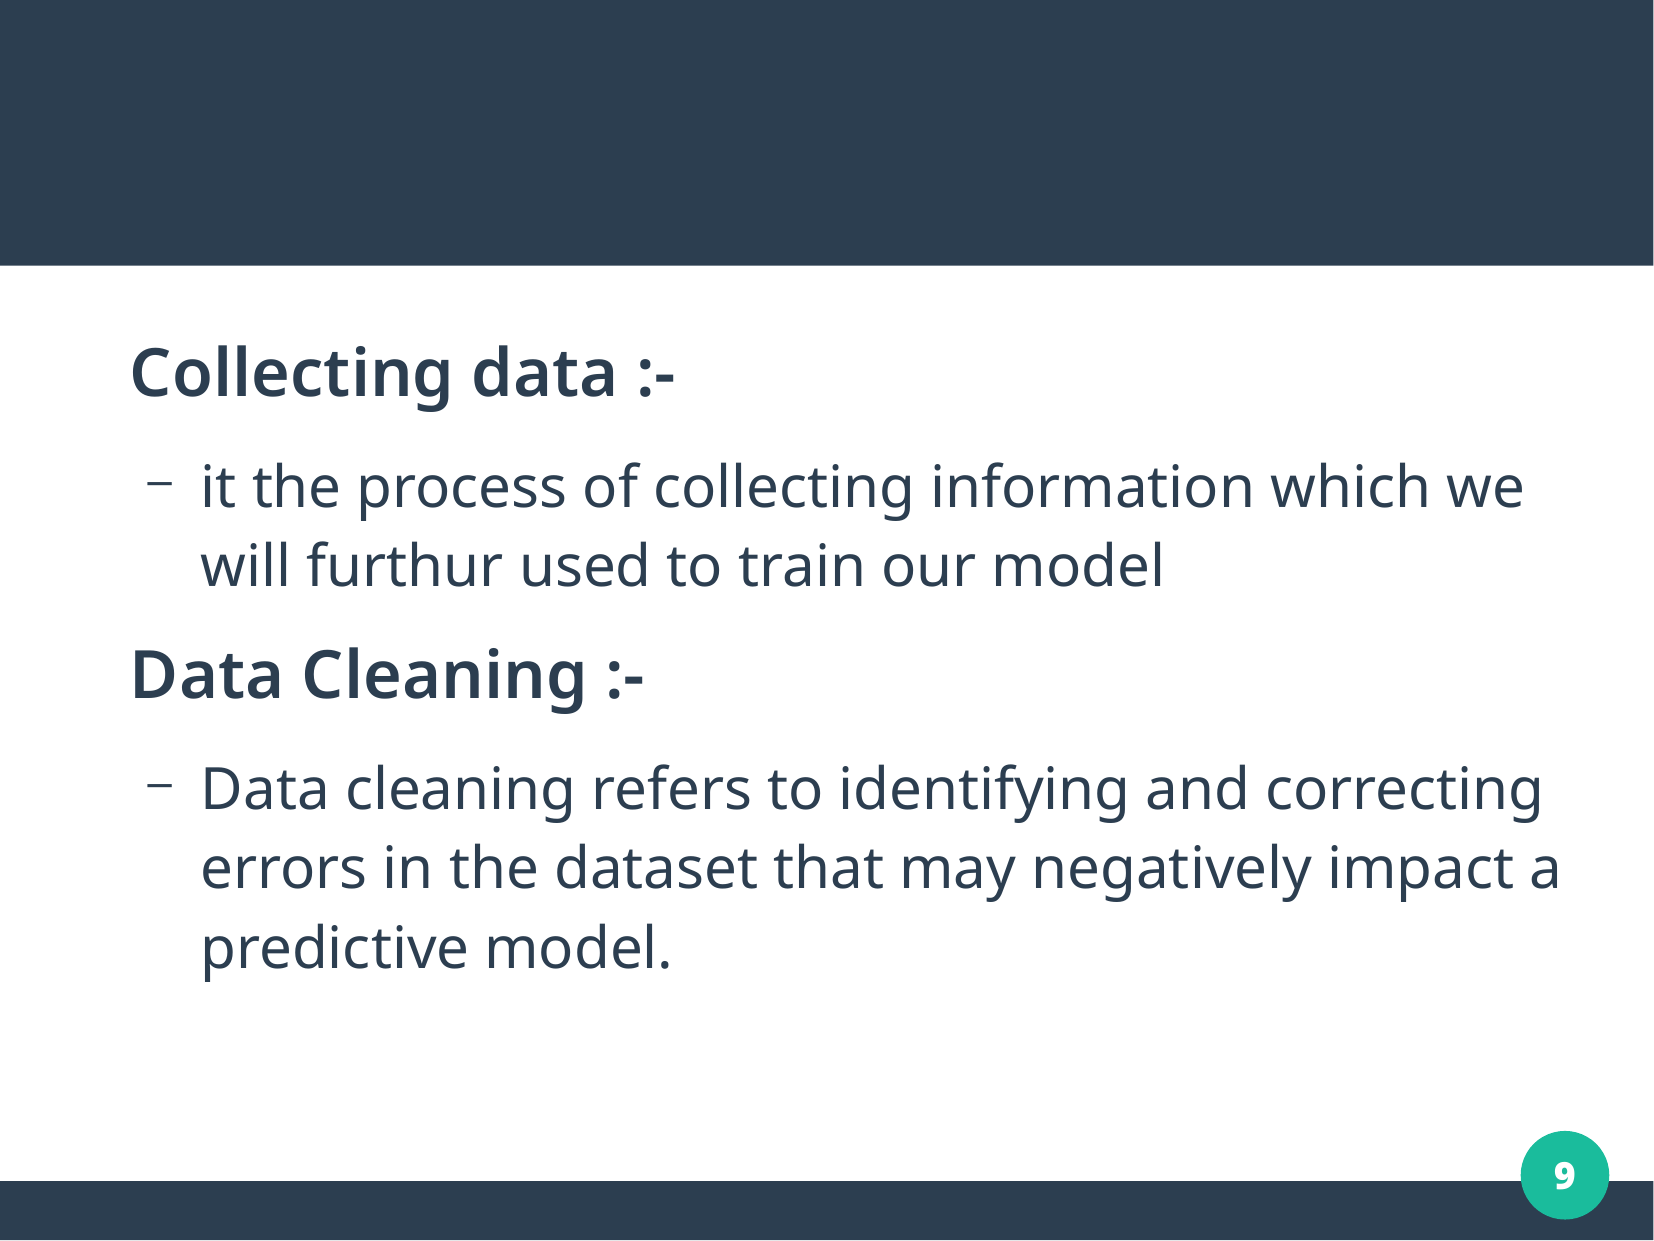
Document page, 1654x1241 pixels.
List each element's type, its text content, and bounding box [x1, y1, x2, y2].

list Collecting data :- it the process of collecting information which we will furthur used to train our model Data Cleaning :- Data cleaning refers to identifying and correcting errors in the dataset that may negatively impact a predictive model. [59, 324, 1595, 1152]
